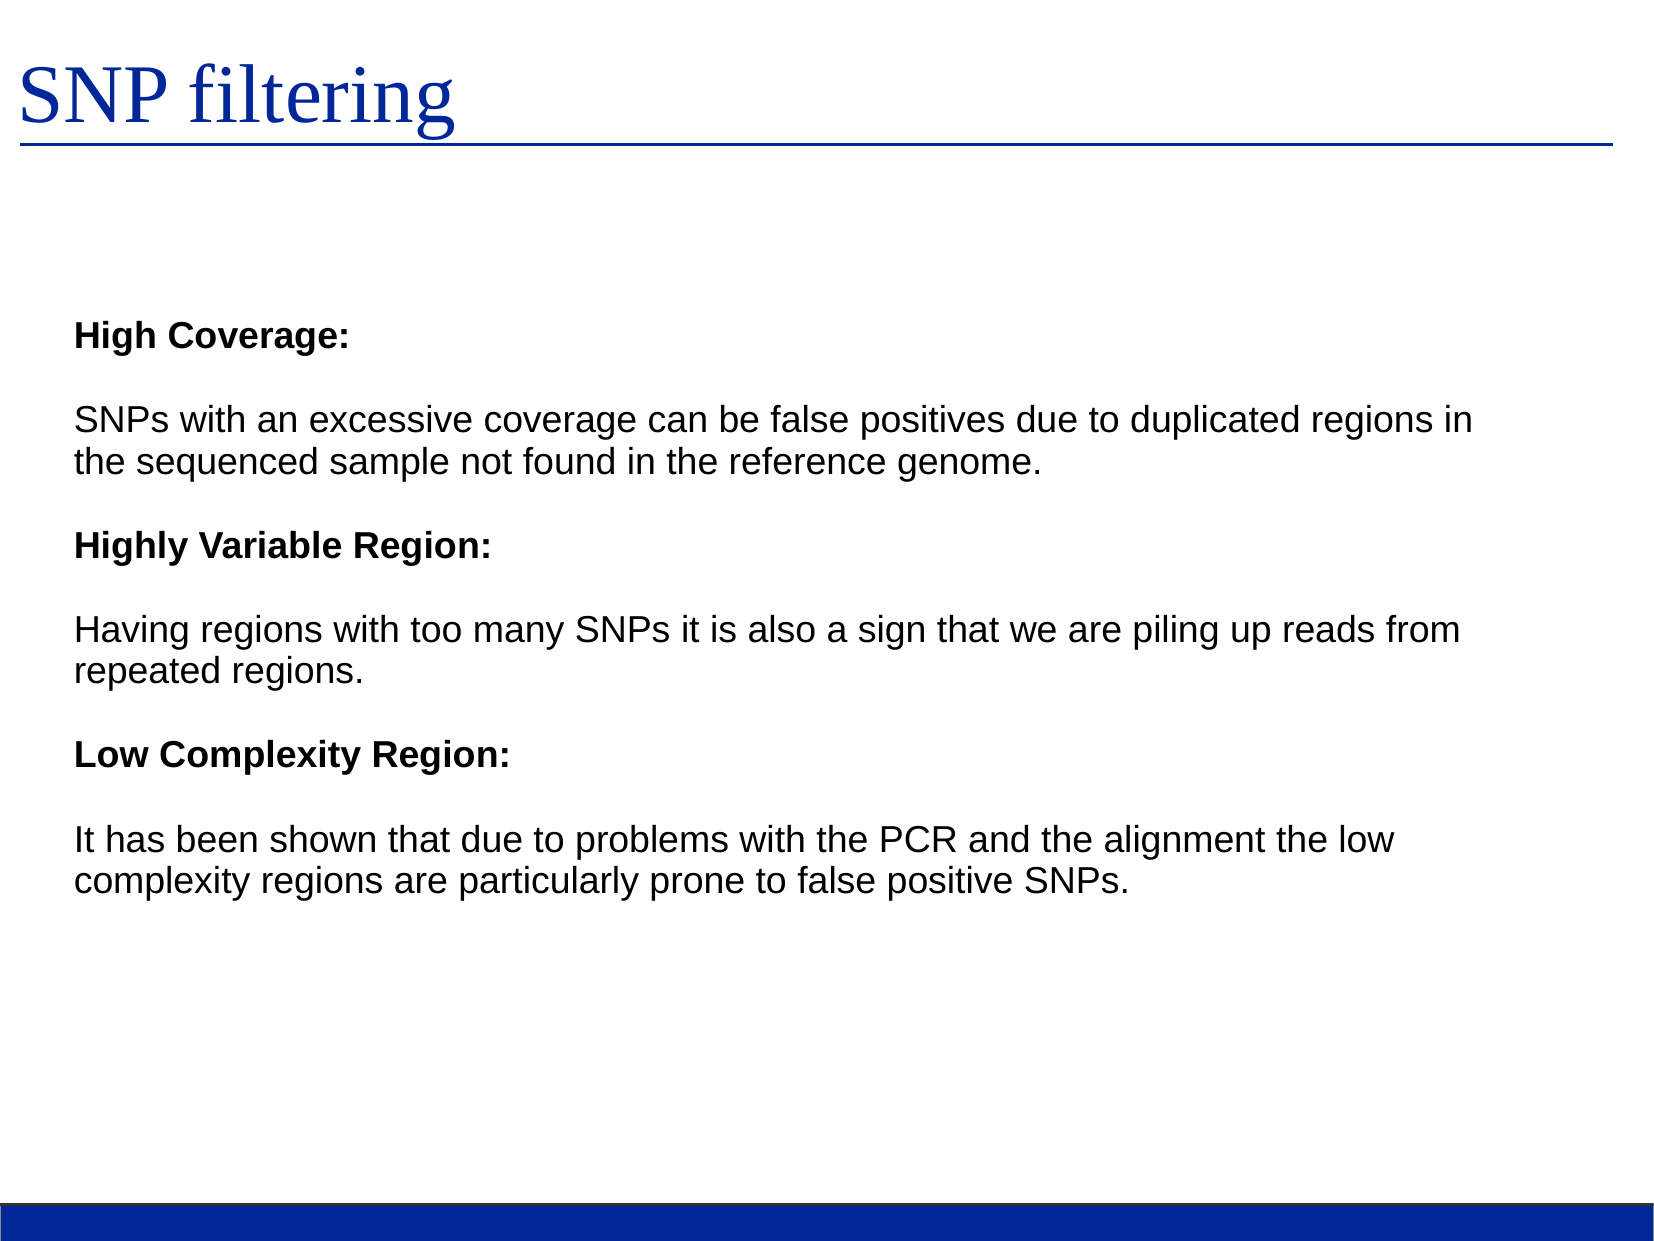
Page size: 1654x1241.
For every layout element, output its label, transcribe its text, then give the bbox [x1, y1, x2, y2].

text_box High Coverage: SNPs with an excessive coverage can be false positives due to duplicated regions in the sequenced sample not found in the reference genome. Highly Variable Region: Having regions with too many SNPs it is also a sign that we are piling up reads from repeated regions. Low Complexity Region: It has been shown that due to problems with the PCR and the alignment the low complexity regions are particularly prone to false positive SNPs. [59, 306, 1548, 910]
title SNP filtering [17, 0, 1589, 198]
